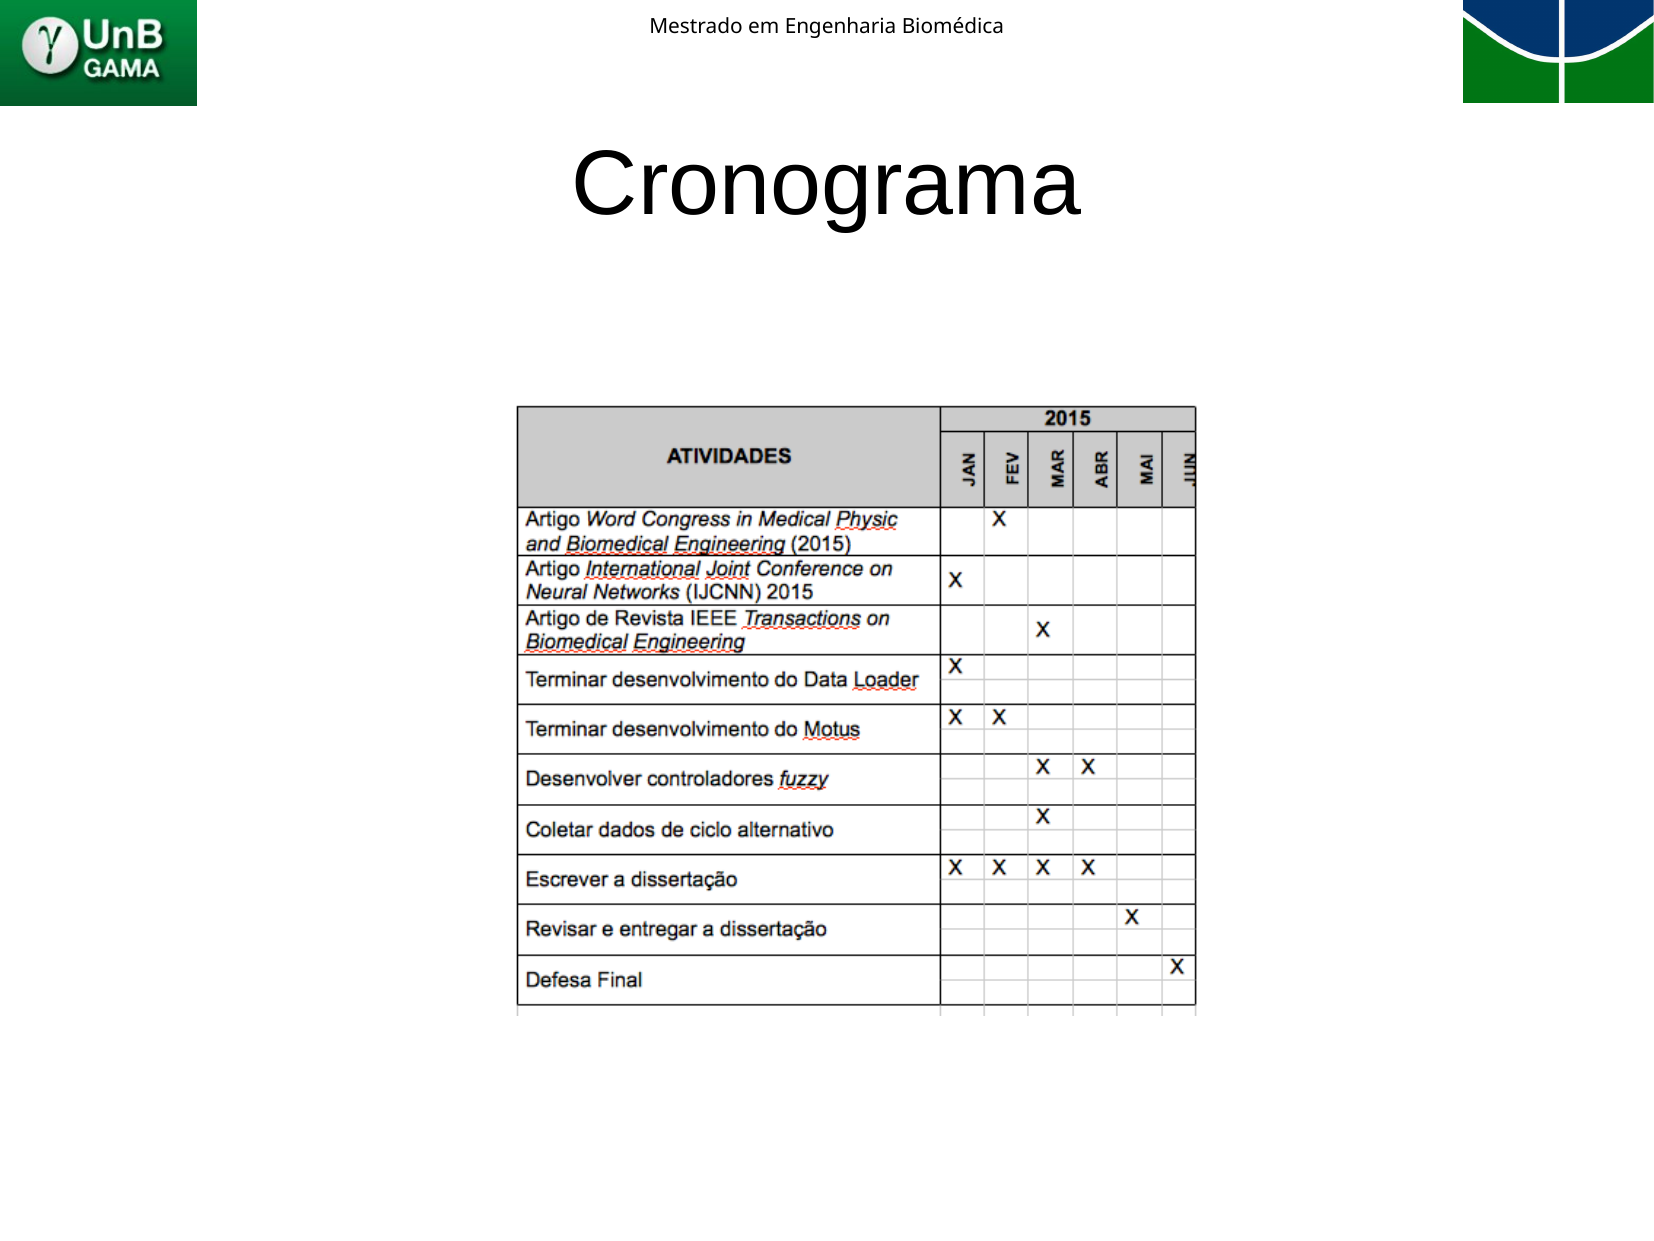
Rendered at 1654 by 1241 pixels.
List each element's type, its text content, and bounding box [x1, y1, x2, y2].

picture [0, 0, 197, 94]
title Cronograma [0, 94, 1654, 272]
picture [482, 396, 1217, 1016]
picture [1463, 0, 1654, 94]
